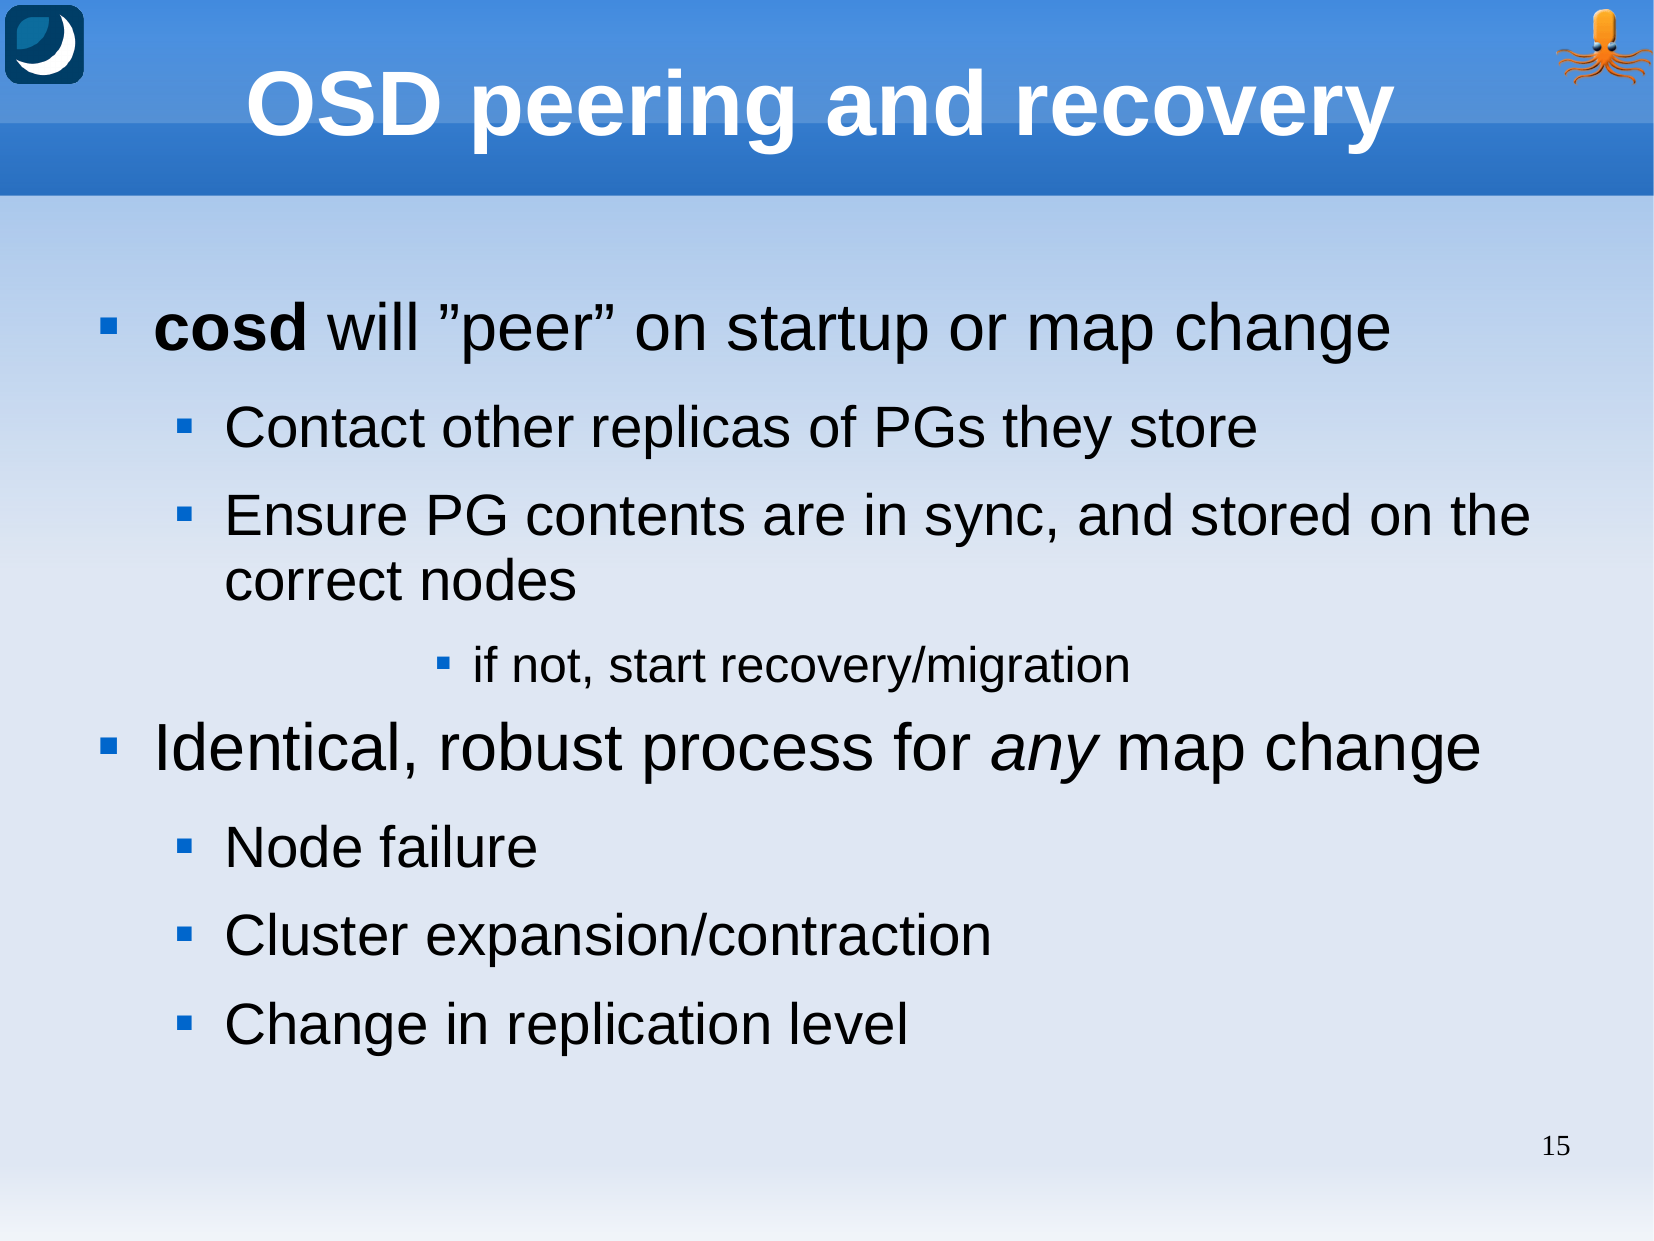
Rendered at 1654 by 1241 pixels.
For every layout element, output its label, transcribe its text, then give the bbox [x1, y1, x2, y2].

title OSD peering and recovery [76, 7, 1565, 200]
list cosd will ”peer” on startup or map change Contact other replicas of PGs they store Ensure PG contents are in sync, and stored on the correct nodes if not, start recovery/migration Identical, robust process for any map change Node failure Cluster expansion/contraction Change in replication level [82, 290, 1571, 1156]
picture [0, 0, 1654, 1241]
